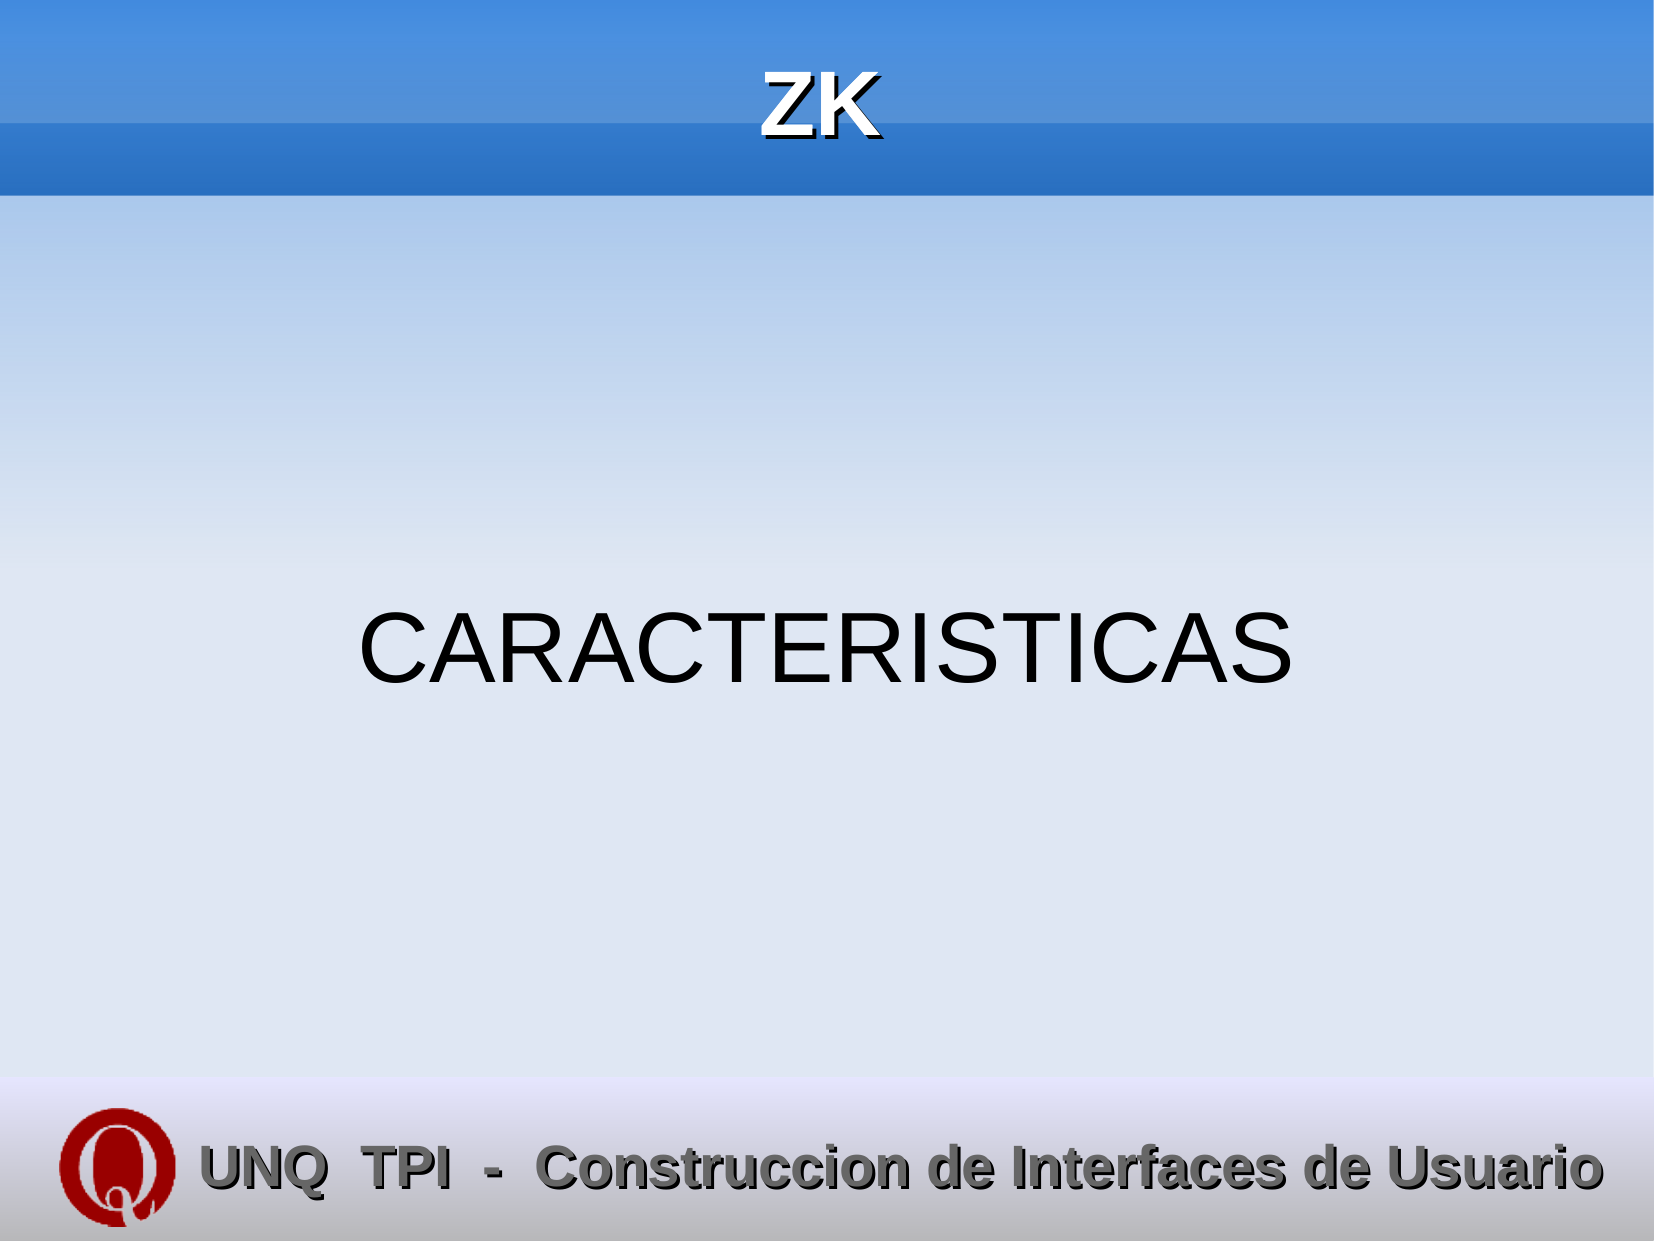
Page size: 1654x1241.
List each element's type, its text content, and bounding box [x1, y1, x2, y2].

picture [0, 0, 1654, 1077]
picture [59, 1108, 178, 1227]
list CARACTERISTICAS [82, 290, 1571, 1077]
title ZK [76, 0, 1566, 208]
title UNQ TPI - Construccion de Interfaces de Usuario [0, 1077, 1654, 1241]
